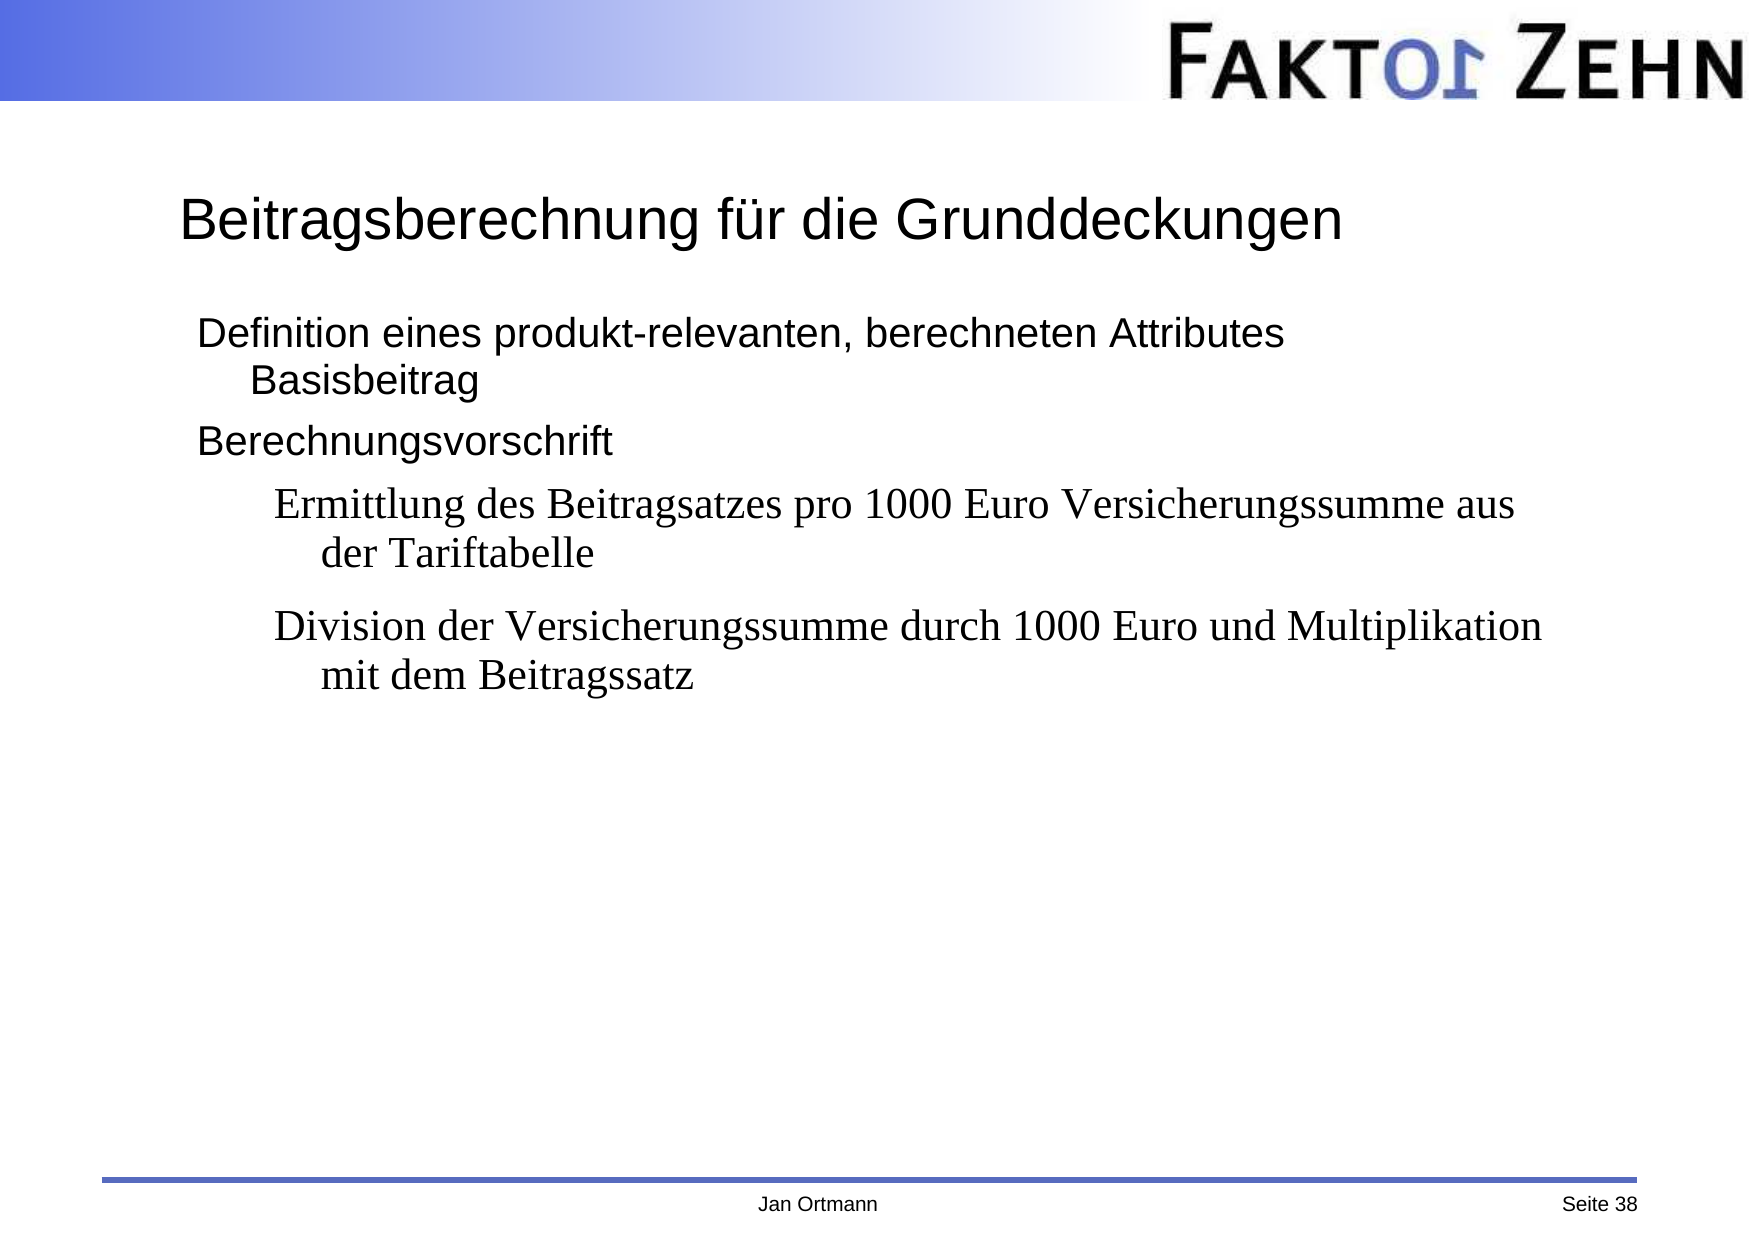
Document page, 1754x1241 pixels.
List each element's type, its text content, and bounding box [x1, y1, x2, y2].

picture [1162, 7, 1752, 100]
title Beitragsberechnung für die Grunddeckungen [179, 142, 1576, 296]
list Definition eines produkt-relevanten, berechneten Attributes Basisbeitrag Berechnungsvorschrift Ermittlung des Beitragsatzes pro 1000 Euro Versicherungssumme aus der Tariftabelle Division der Versicherungssumme durch 1000 Euro und Multiplikation mit dem Beitragssatz [179, 310, 1576, 1078]
